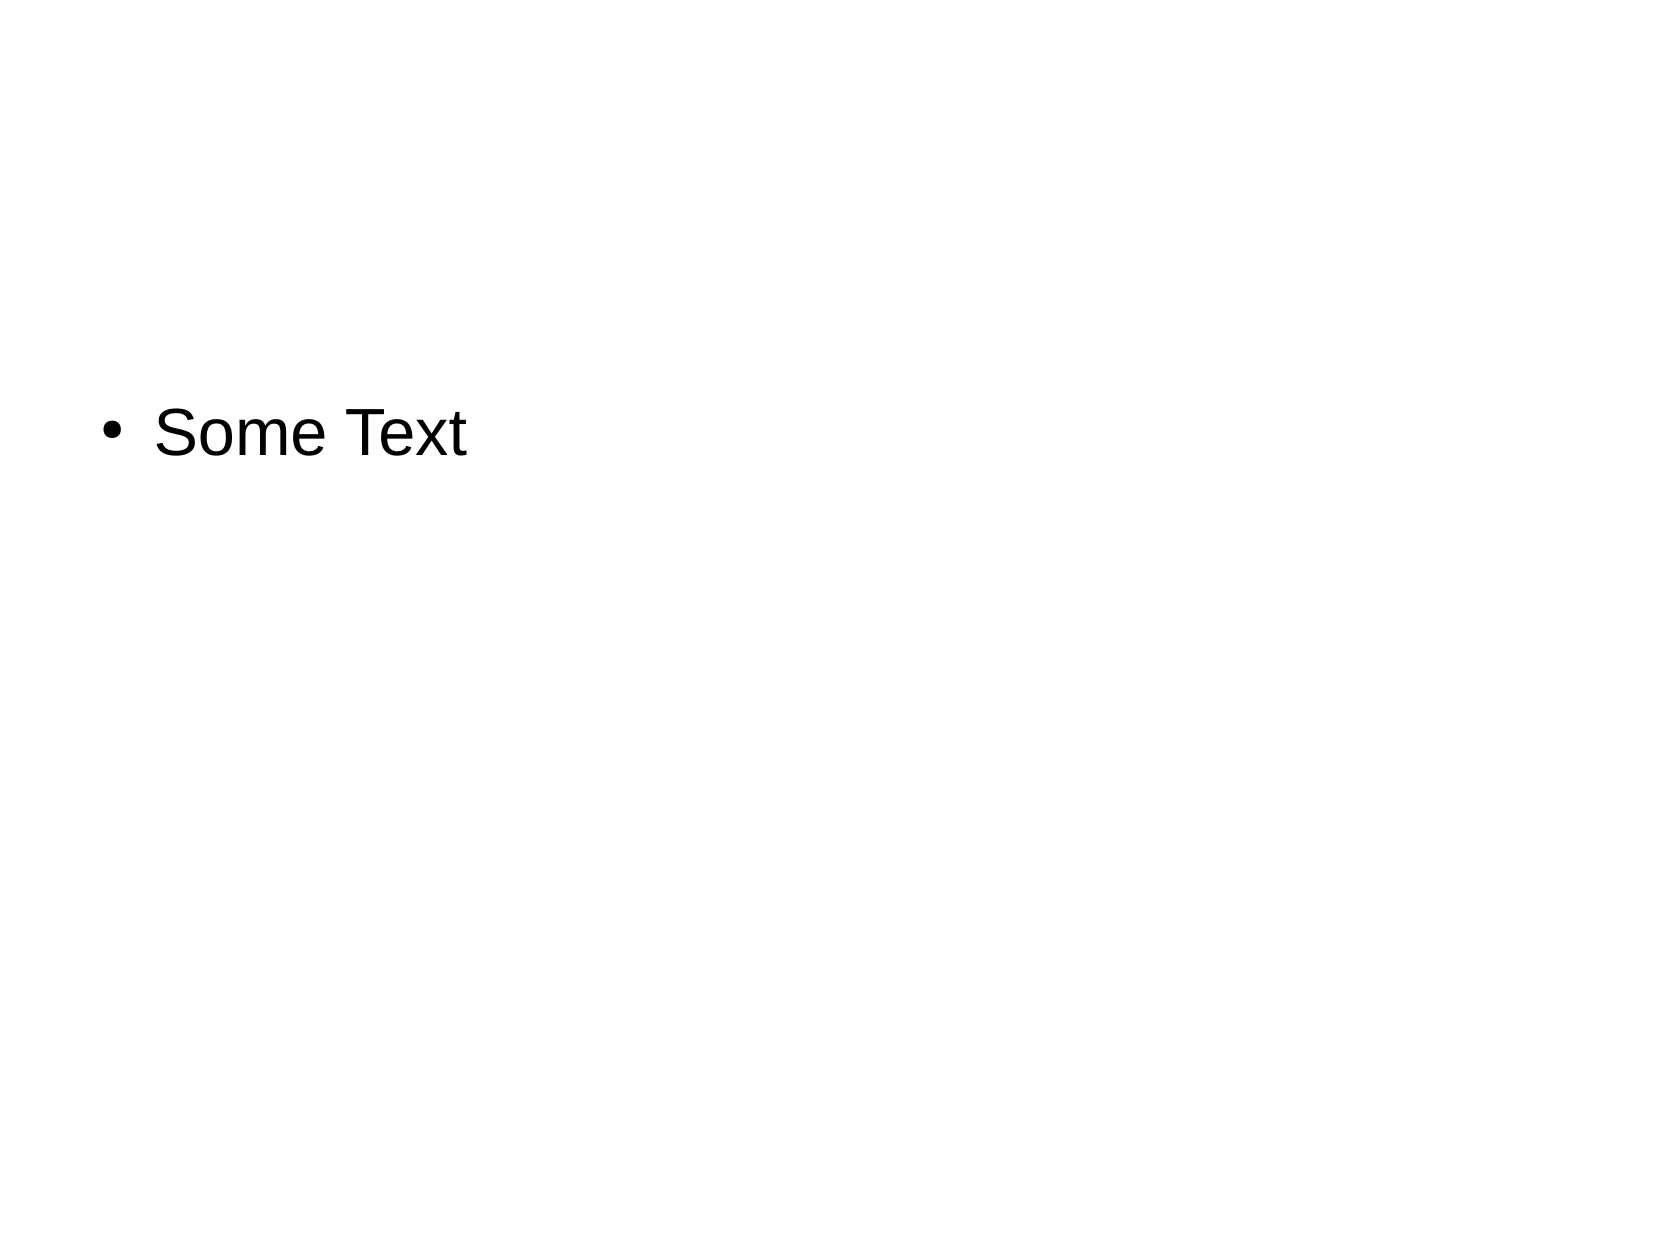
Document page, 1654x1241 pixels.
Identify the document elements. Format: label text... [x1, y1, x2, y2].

list Some Text [82, 290, 1571, 1010]
